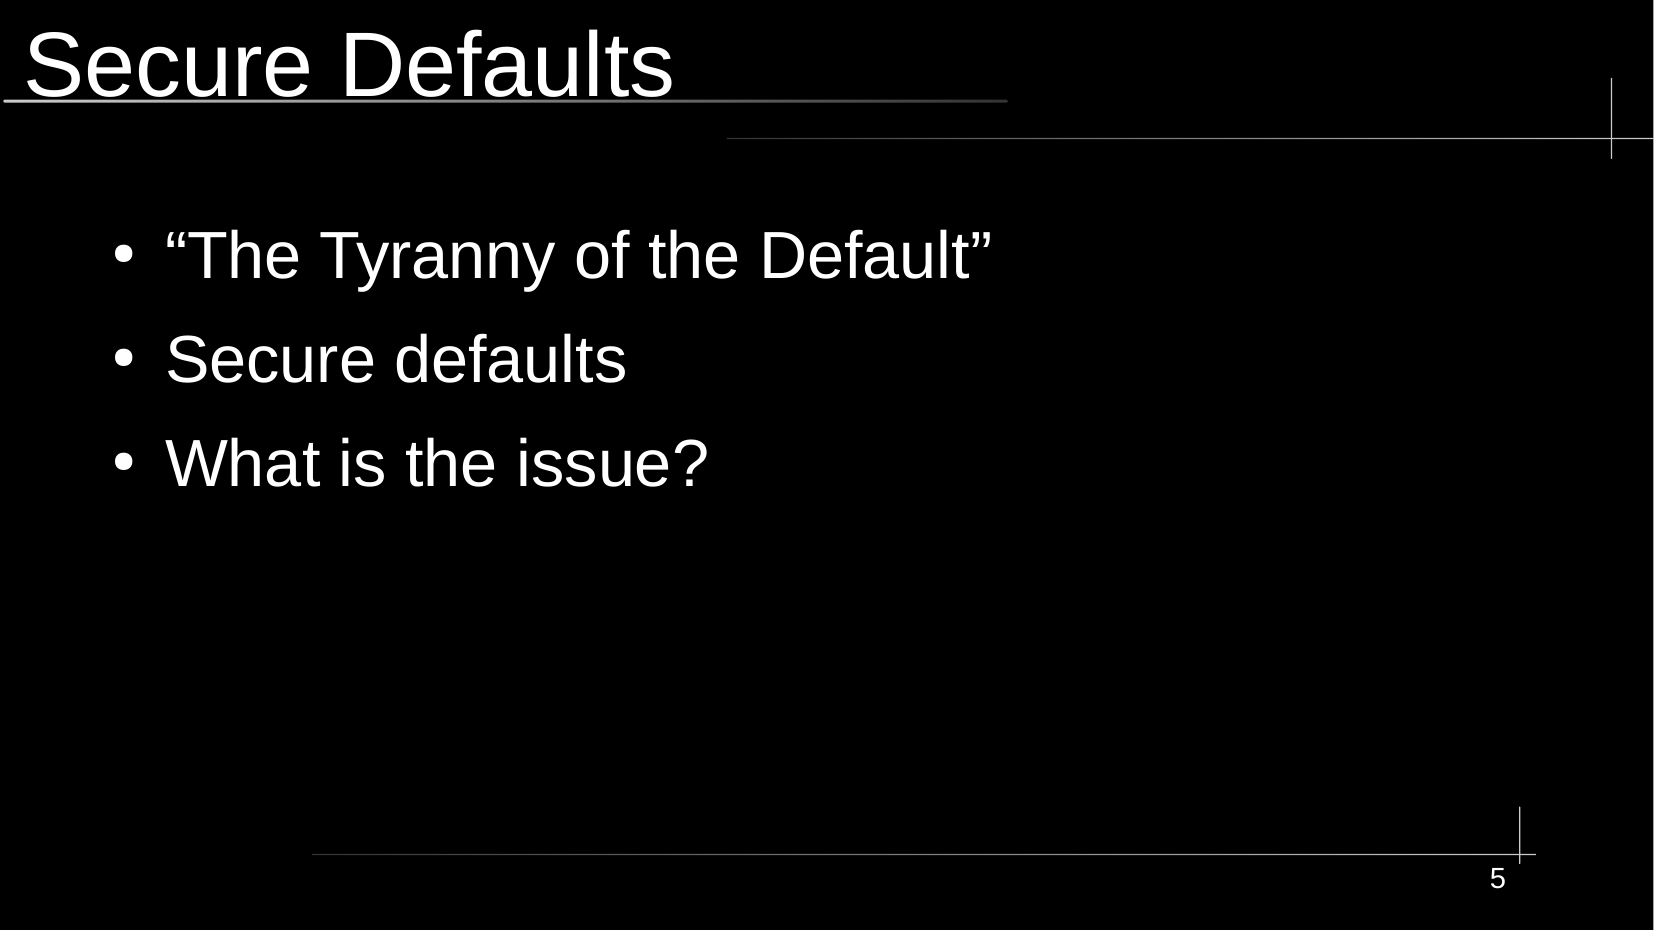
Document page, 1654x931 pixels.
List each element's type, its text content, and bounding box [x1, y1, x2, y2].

list “The Tyranny of the Default” Secure defaults What is the issue? [94, 217, 1583, 851]
title Secure Defaults [23, 11, 1589, 119]
